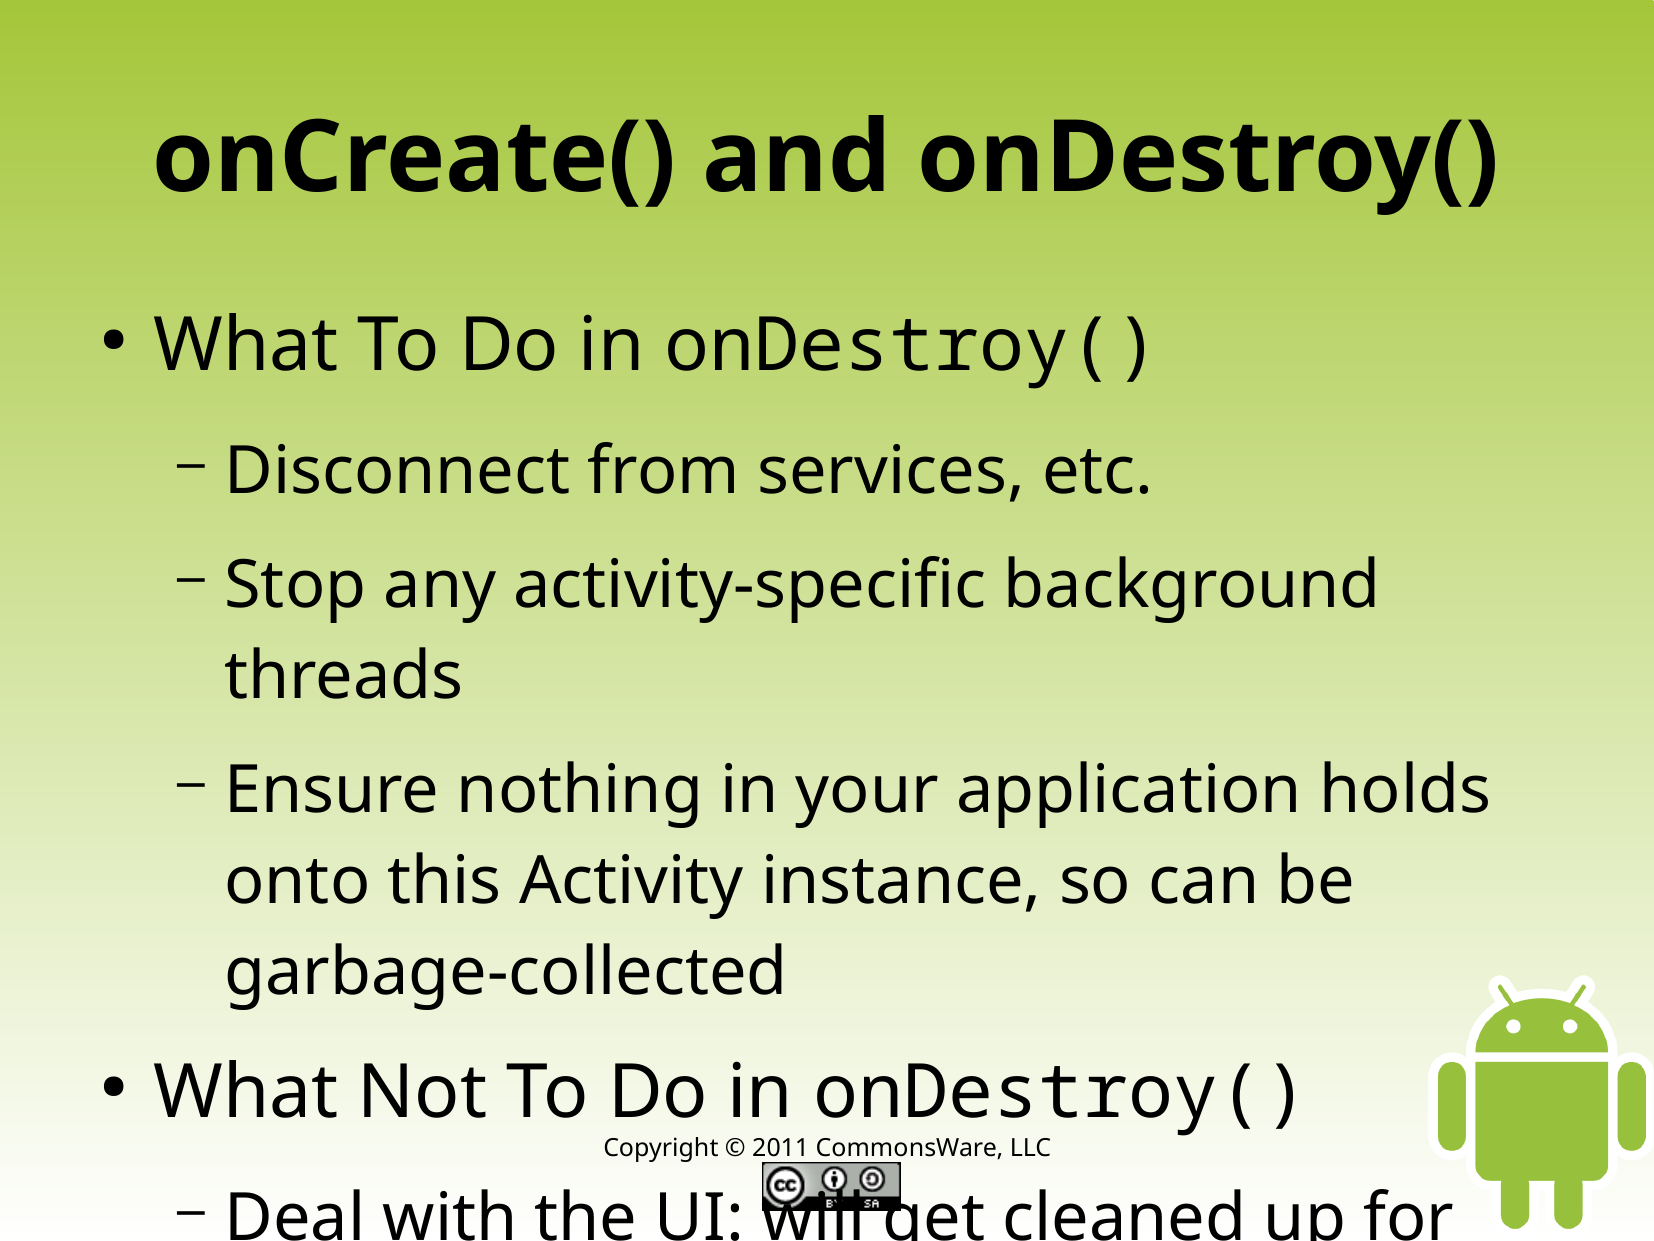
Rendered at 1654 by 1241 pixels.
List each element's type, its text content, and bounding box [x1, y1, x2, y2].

picture [1428, 975, 1654, 1238]
picture [762, 1162, 901, 1211]
title onCreate() and onDestroy() [82, 49, 1571, 257]
list What To Do in onDestroy() Disconnect from services, etc. Stop any activity-specific background threads Ensure nothing in your application holds onto this Activity instance, so can be garbage-collected What Not To Do in onDestroy() Deal with the UI: will get cleaned up for you [82, 290, 1538, 1126]
